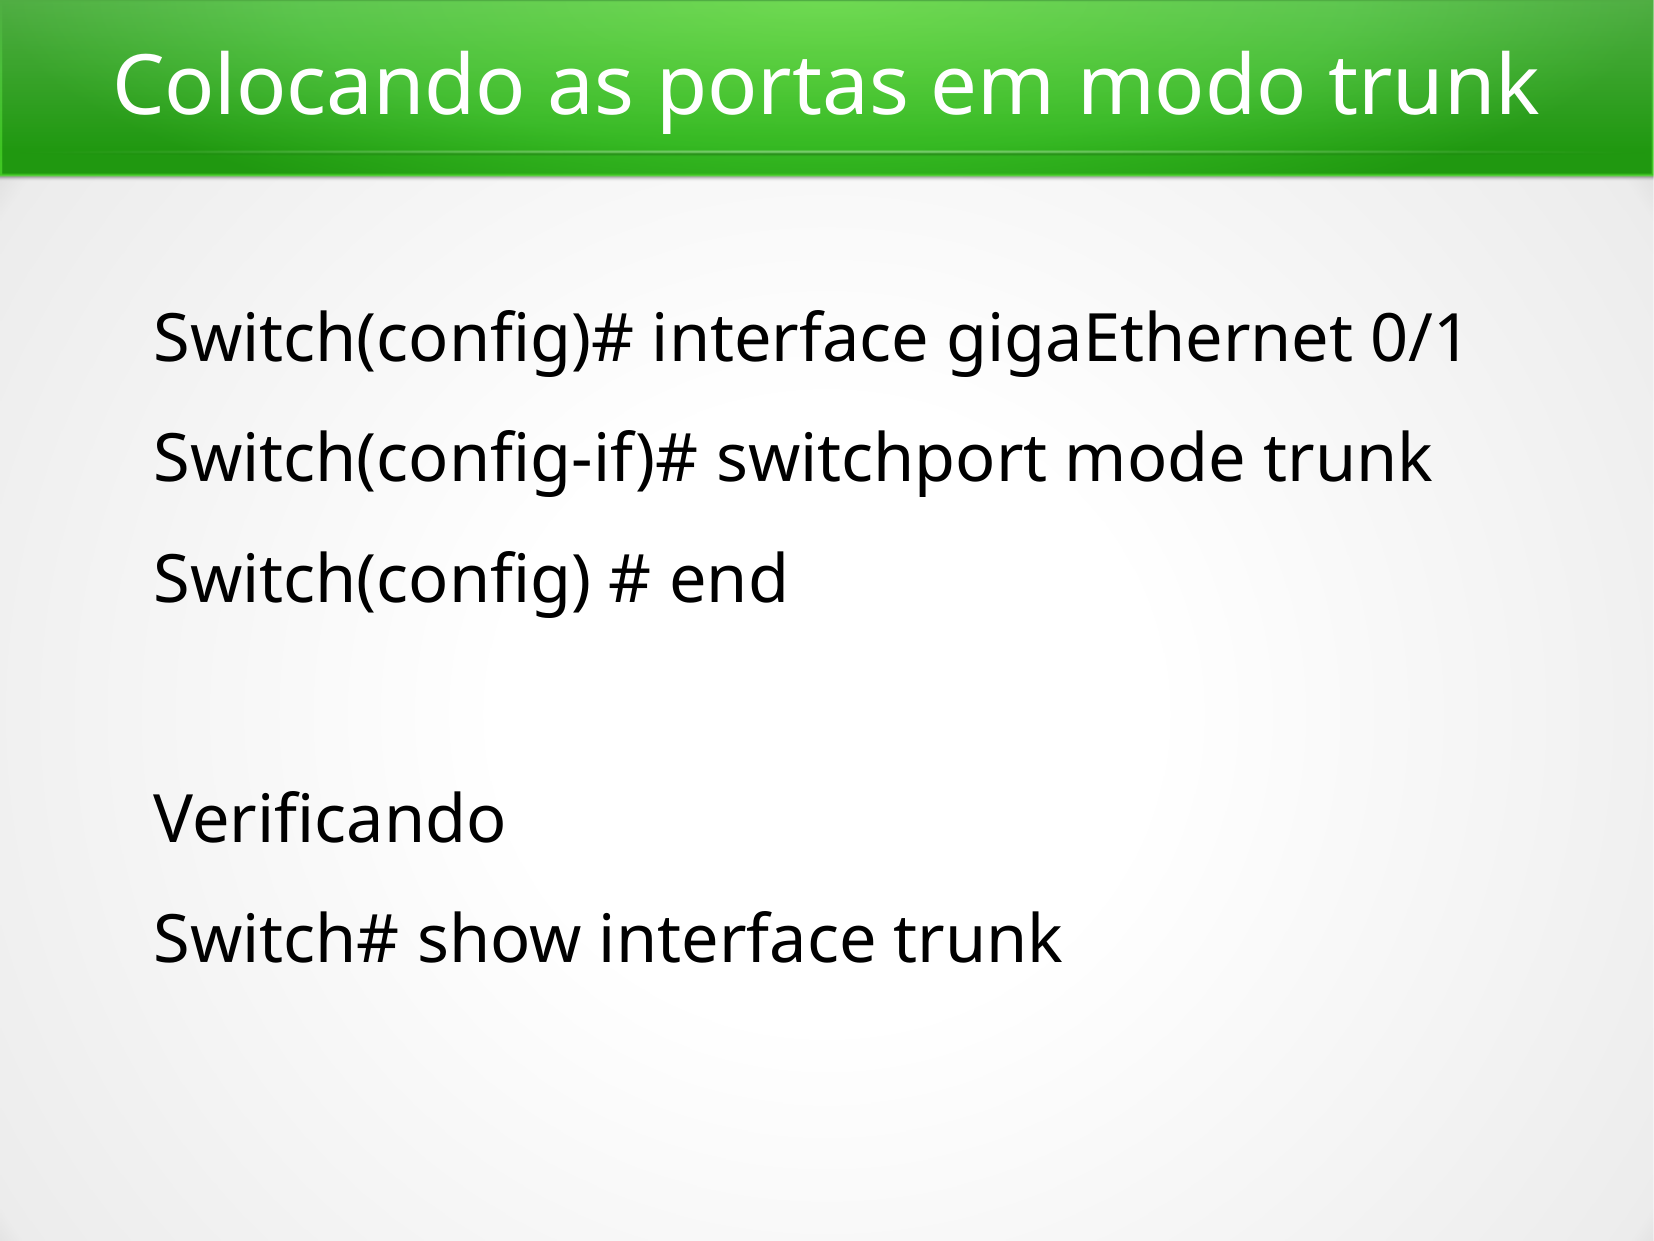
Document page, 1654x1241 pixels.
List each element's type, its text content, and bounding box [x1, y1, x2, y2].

picture [0, 0, 1654, 1241]
list Switch(config)# interface gigaEthernet 0/1 Switch(config-if)# switchport mode trunk Switch(config) # end Verificando Switch# show interface trunk [82, 290, 1571, 1010]
title Colocando as portas em modo trunk [82, 11, 1571, 154]
